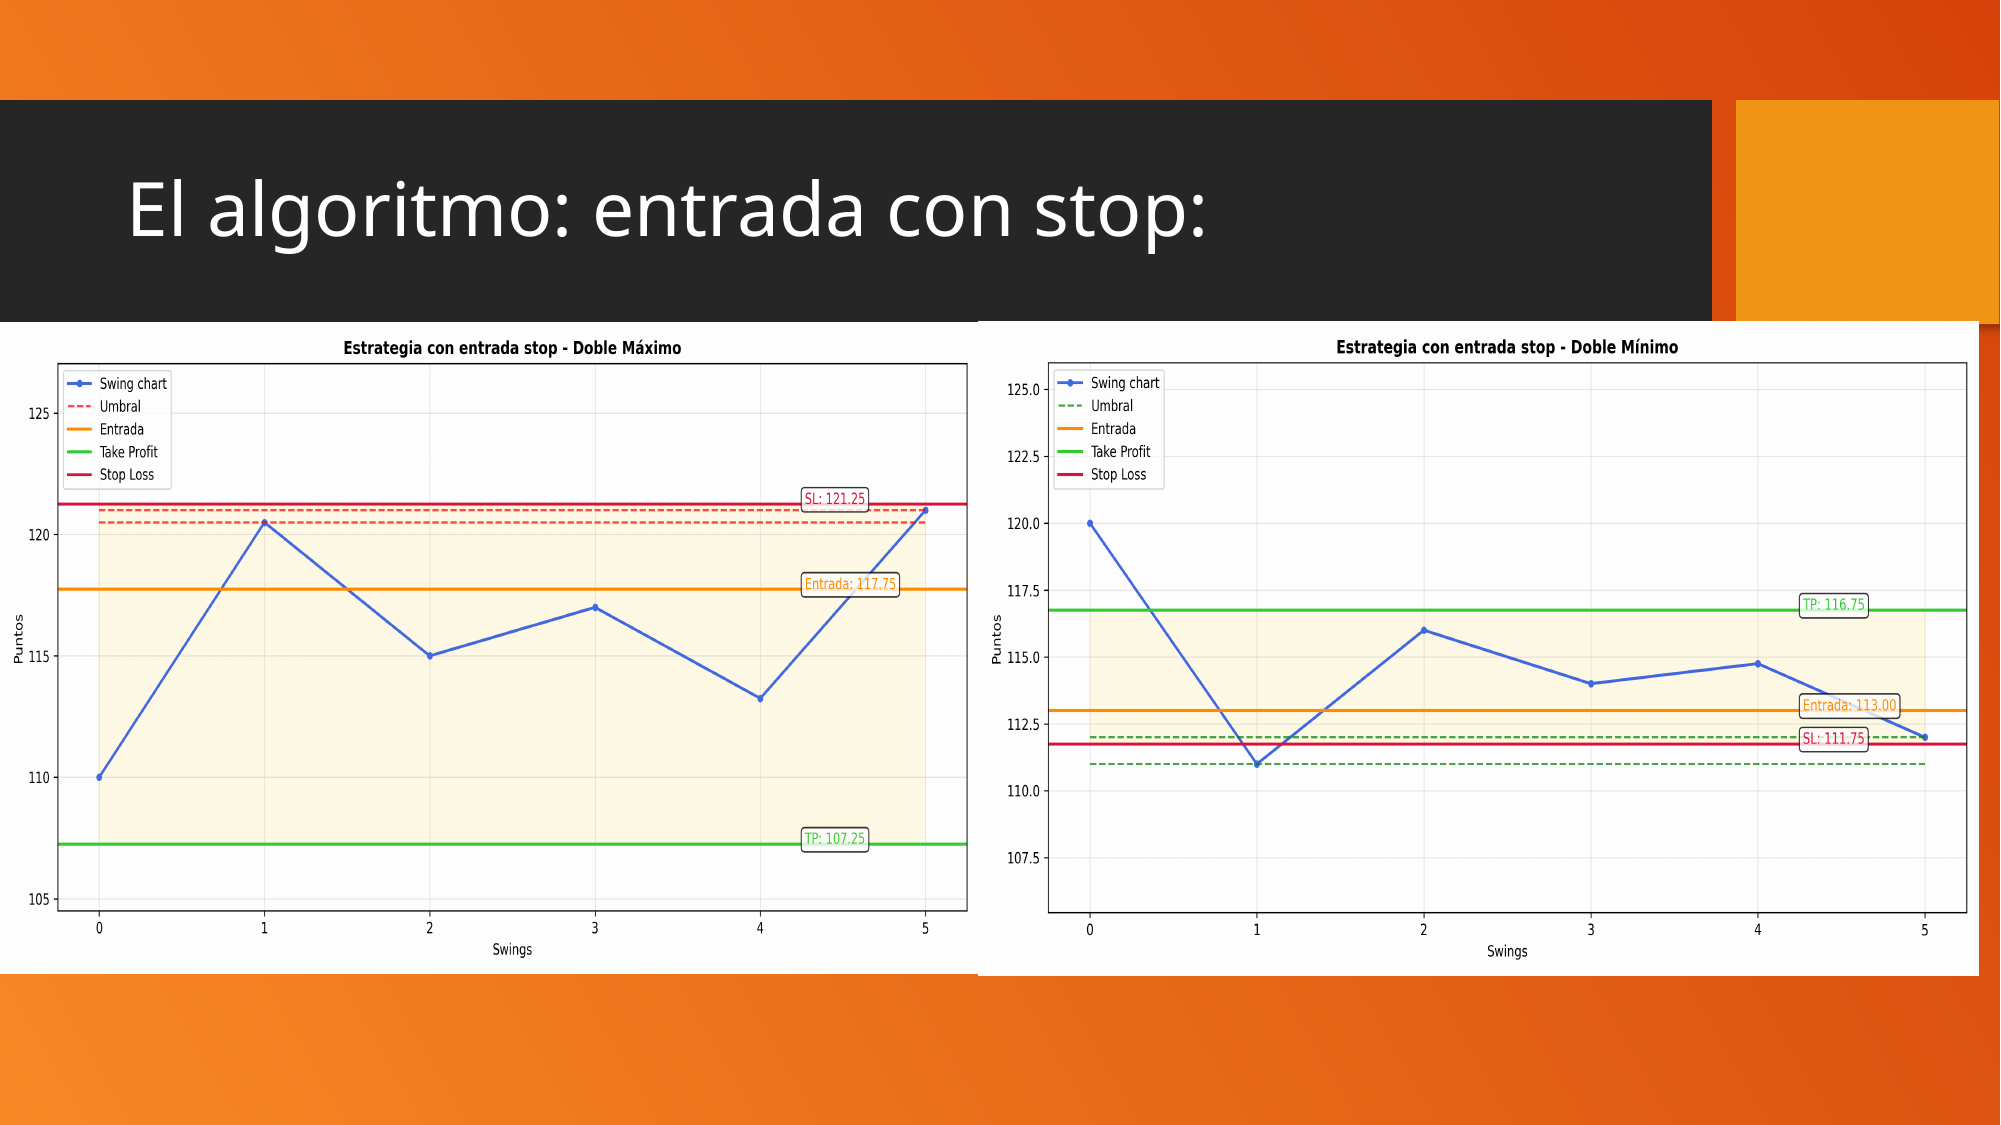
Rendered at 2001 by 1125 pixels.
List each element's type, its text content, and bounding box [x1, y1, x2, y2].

title El algoritmo: entrada con stop: [111, 123, 1689, 301]
picture [0, 321, 1979, 976]
